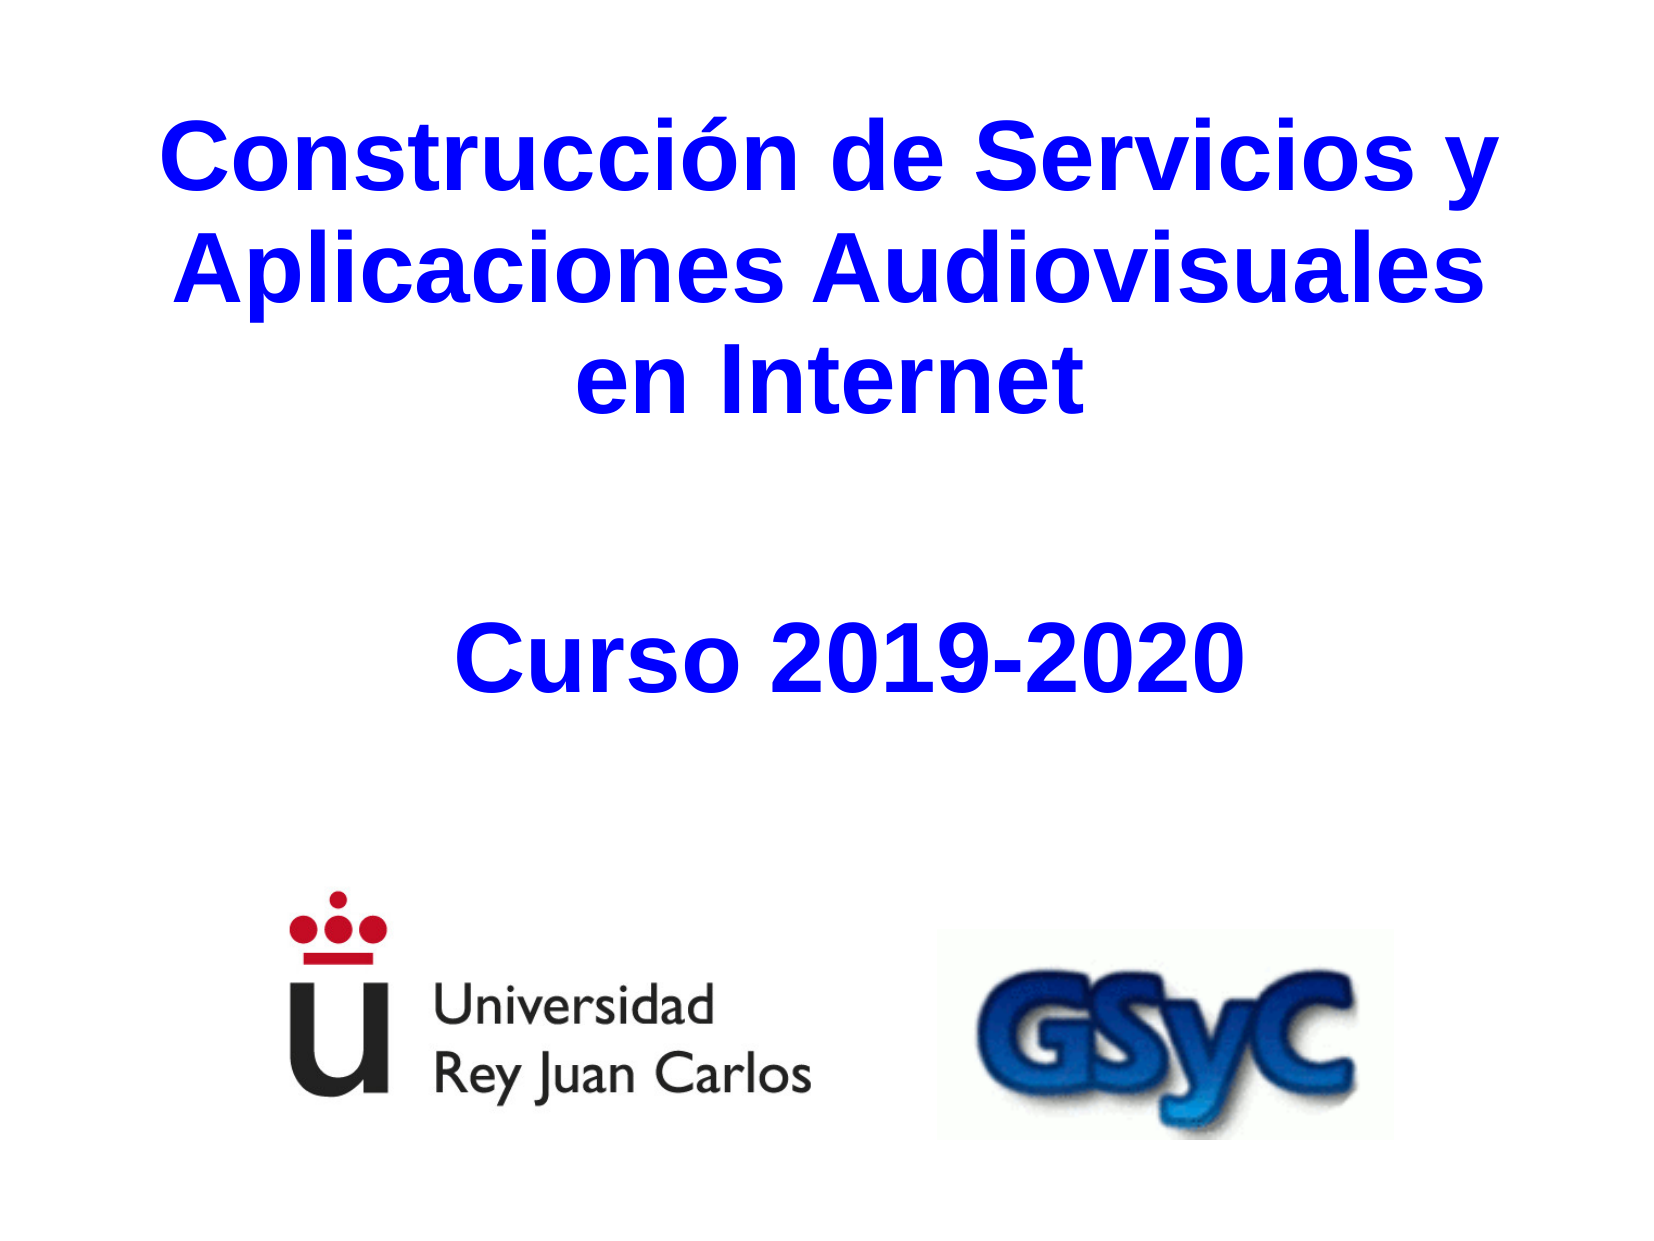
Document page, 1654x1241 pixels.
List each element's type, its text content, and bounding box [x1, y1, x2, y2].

picture [937, 929, 1394, 1141]
title Construcción de Servicios y Aplicaciones Audiovisuales en Internet [144, 99, 1516, 436]
title Curso 2019-2020 [165, 489, 1536, 826]
picture [255, 869, 839, 1126]
